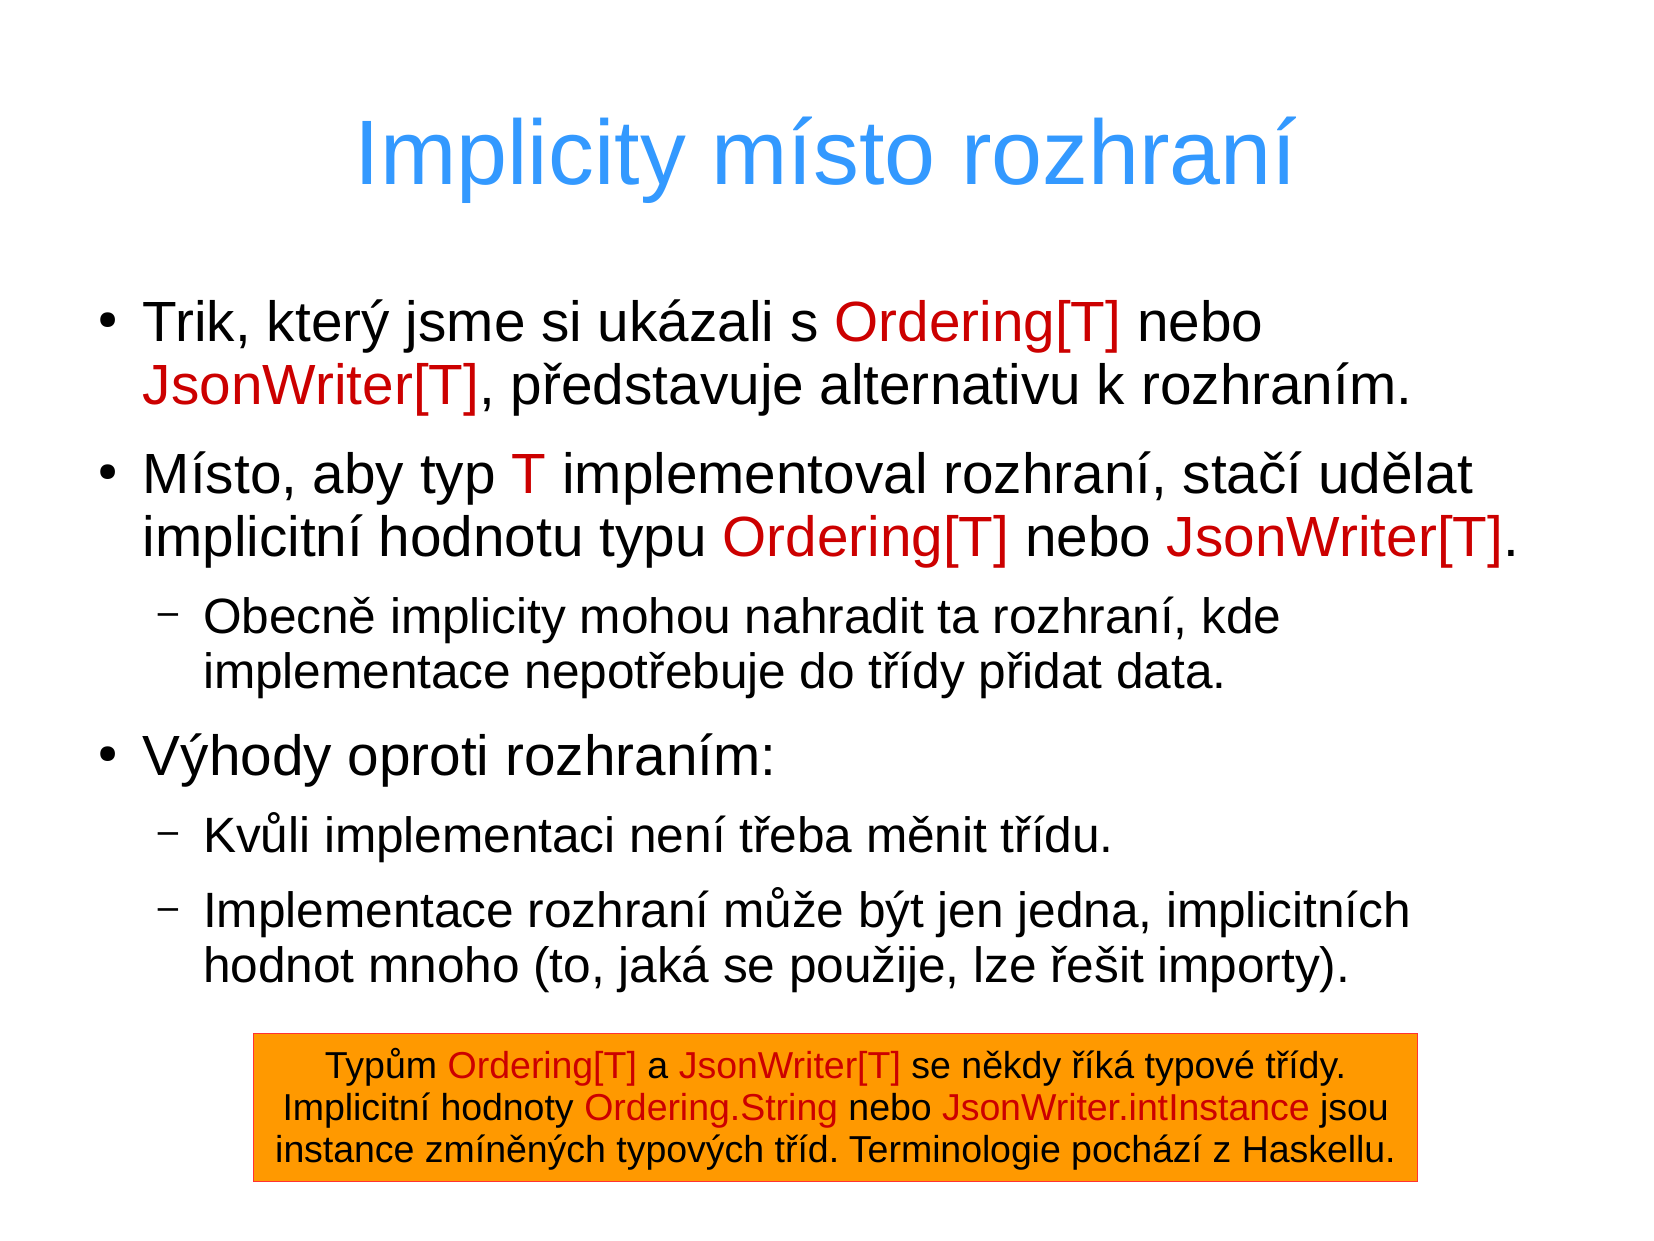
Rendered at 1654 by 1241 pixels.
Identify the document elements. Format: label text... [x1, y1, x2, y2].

list Trik, který jsme si ukázali s Ordering[T] nebo JsonWriter[T], představuje alternativu k rozhraním. Místo, aby typ T implementoval rozhraní, stačí udělat implicitní hodnotu typu Ordering[T] nebo JsonWriter[T]. Obecně implicity mohou nahradit ta rozhraní, kde implementace nepotřebuje do třídy přidat data. Výhody oproti rozhraním: Kvůli implementaci není třeba měnit třídu. Implementace rozhraní může být jen jedna, implicitních hodnot mnoho (to, jaká se použije, lze řešit importy). [82, 290, 1571, 1010]
title Implicity místo rozhraní [82, 49, 1571, 257]
text_box Typům Ordering[T] a JsonWriter[T] se někdy říká typové třídy. Implicitní hodnoty Ordering.String nebo JsonWriter.intInstance jsou instance zmíněných typových tříd. Terminologie pochází z Haskellu. [253, 1033, 1418, 1182]
